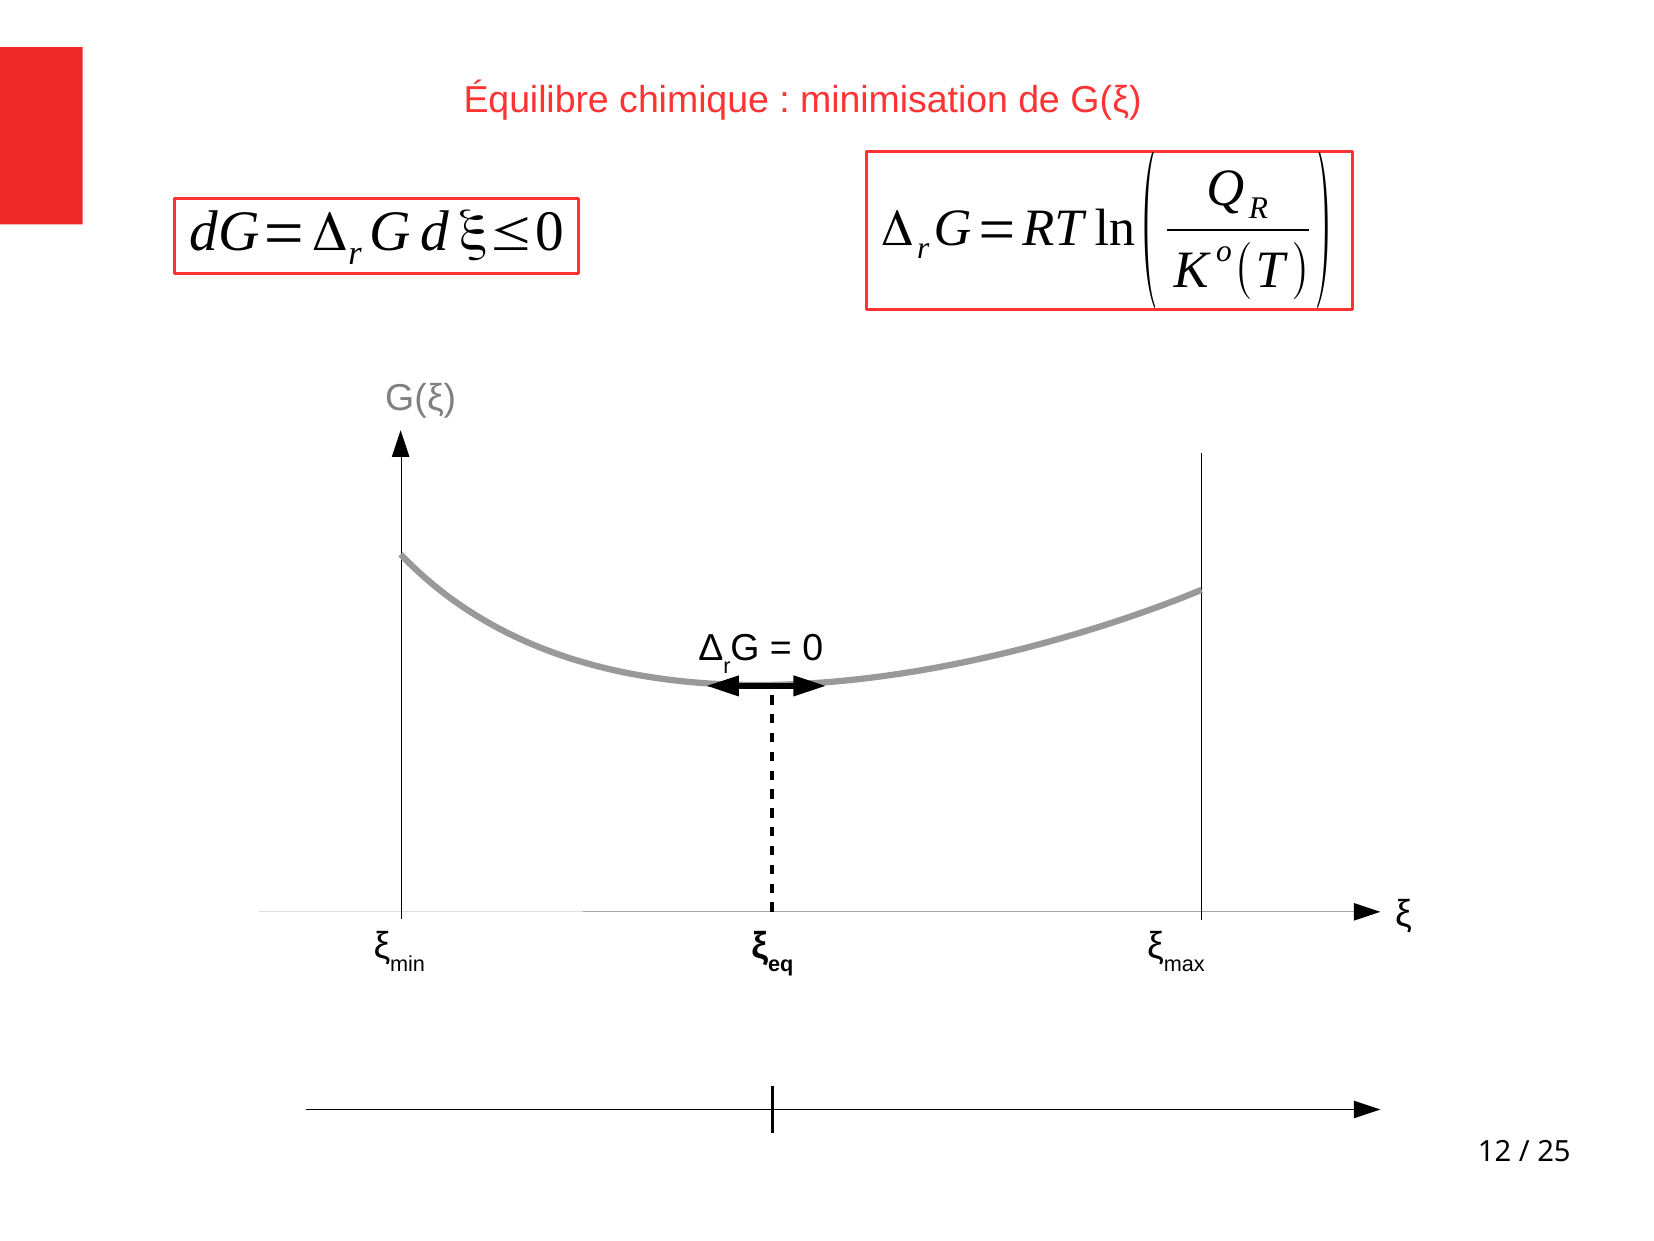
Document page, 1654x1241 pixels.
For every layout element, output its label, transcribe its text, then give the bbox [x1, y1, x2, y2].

text_box ξmin [358, 917, 454, 998]
text_box ξ [1380, 885, 1440, 942]
text_box ξeq [736, 917, 814, 998]
text_box Équilibre chimique : minimisation de G(ξ) [448, 70, 1170, 116]
text_box G(ξ) [370, 369, 489, 426]
text_box ξmax [1132, 917, 1267, 998]
chart [175, 200, 578, 273]
text_box ΔrG = 0 [683, 619, 861, 681]
chart [867, 152, 1351, 308]
